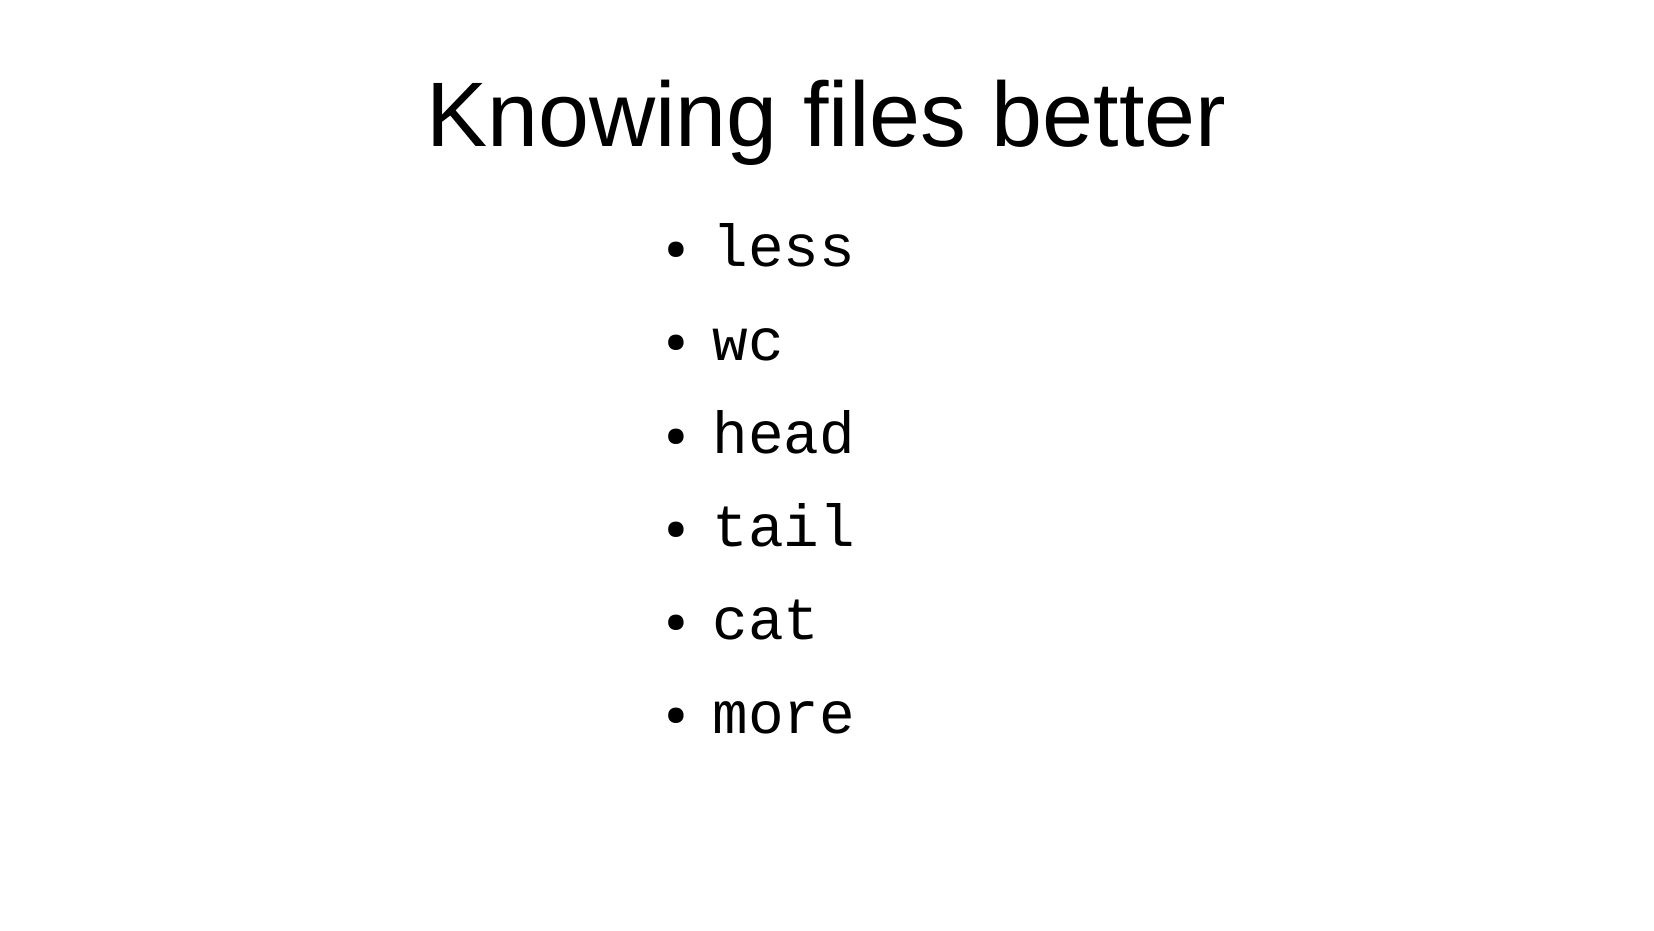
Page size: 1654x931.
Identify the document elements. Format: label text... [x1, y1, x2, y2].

list less wc head tail cat more [649, 217, 1571, 758]
title Knowing files better [82, 37, 1571, 193]
